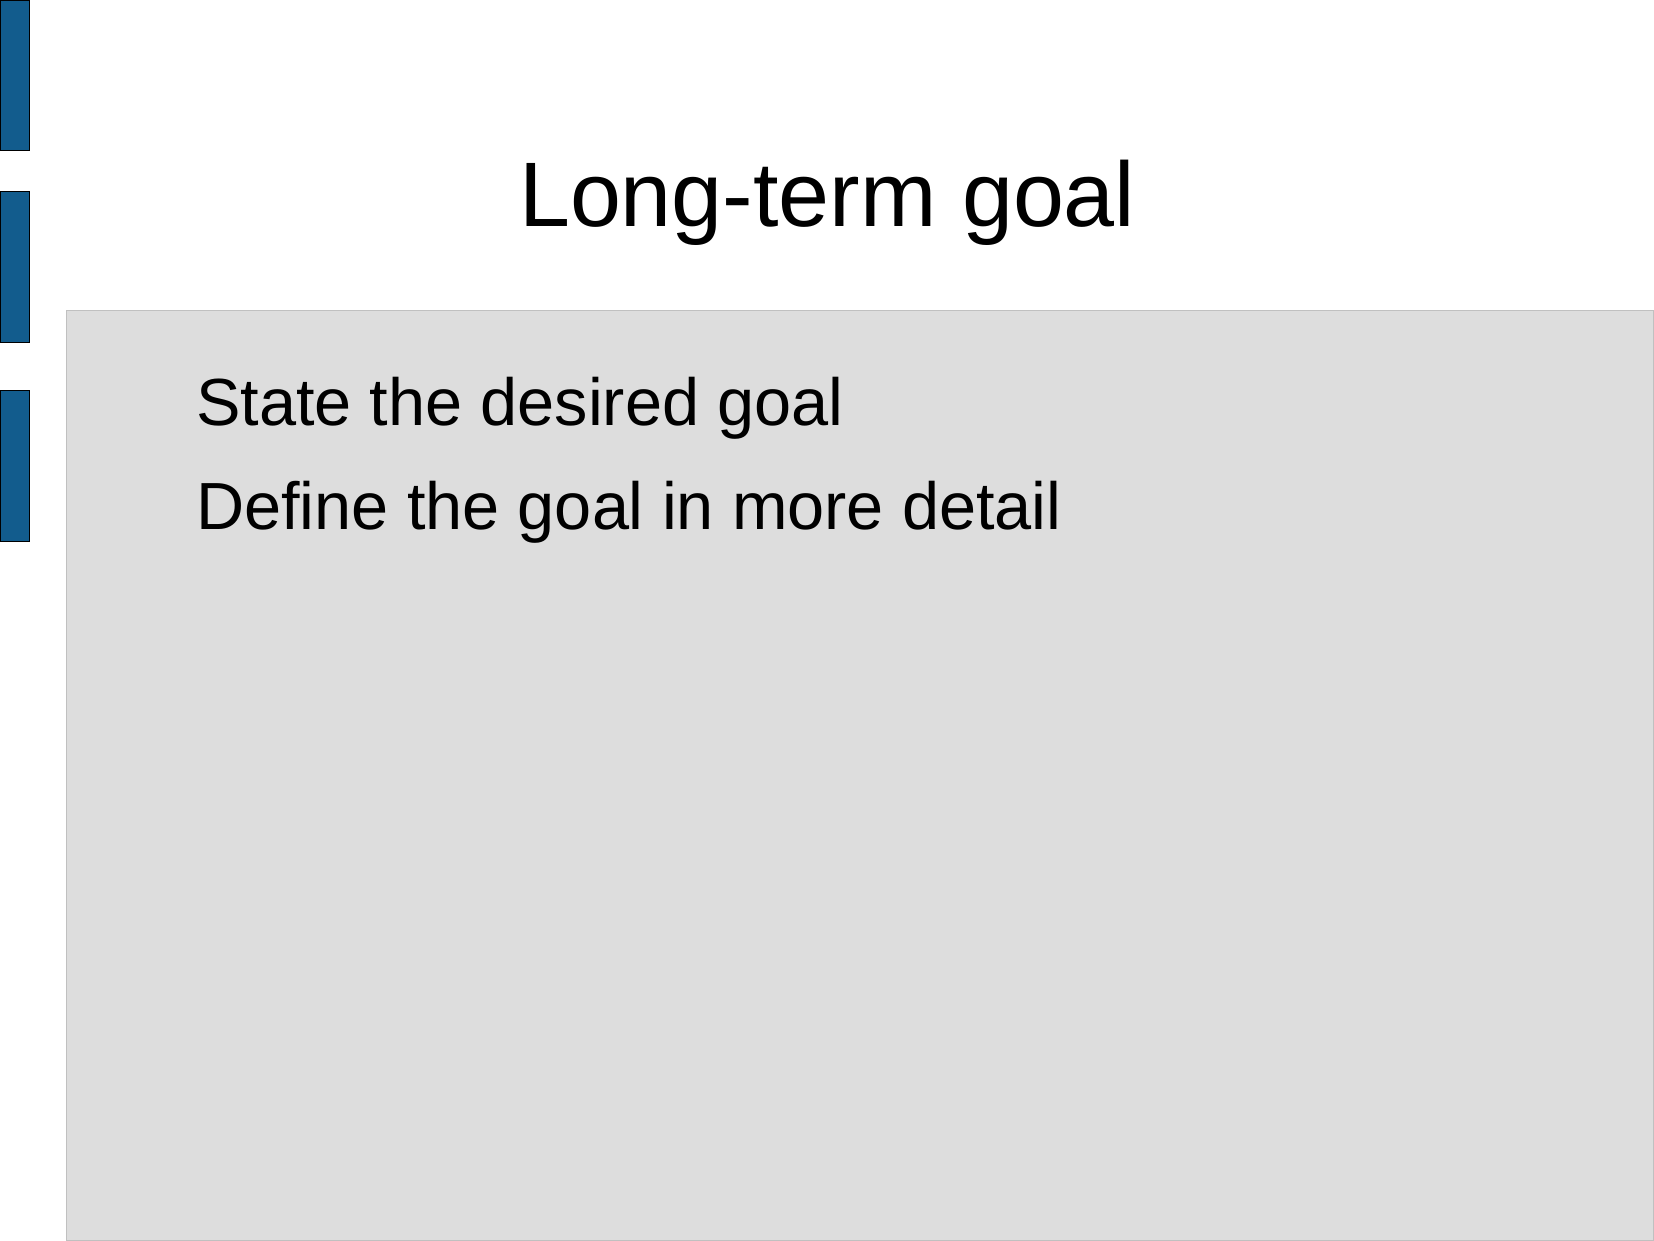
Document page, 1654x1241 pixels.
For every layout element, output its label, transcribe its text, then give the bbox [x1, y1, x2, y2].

list State the desired goal Define the goal in more detail [178, 364, 1570, 1147]
title Long-term goal [121, 91, 1534, 299]
